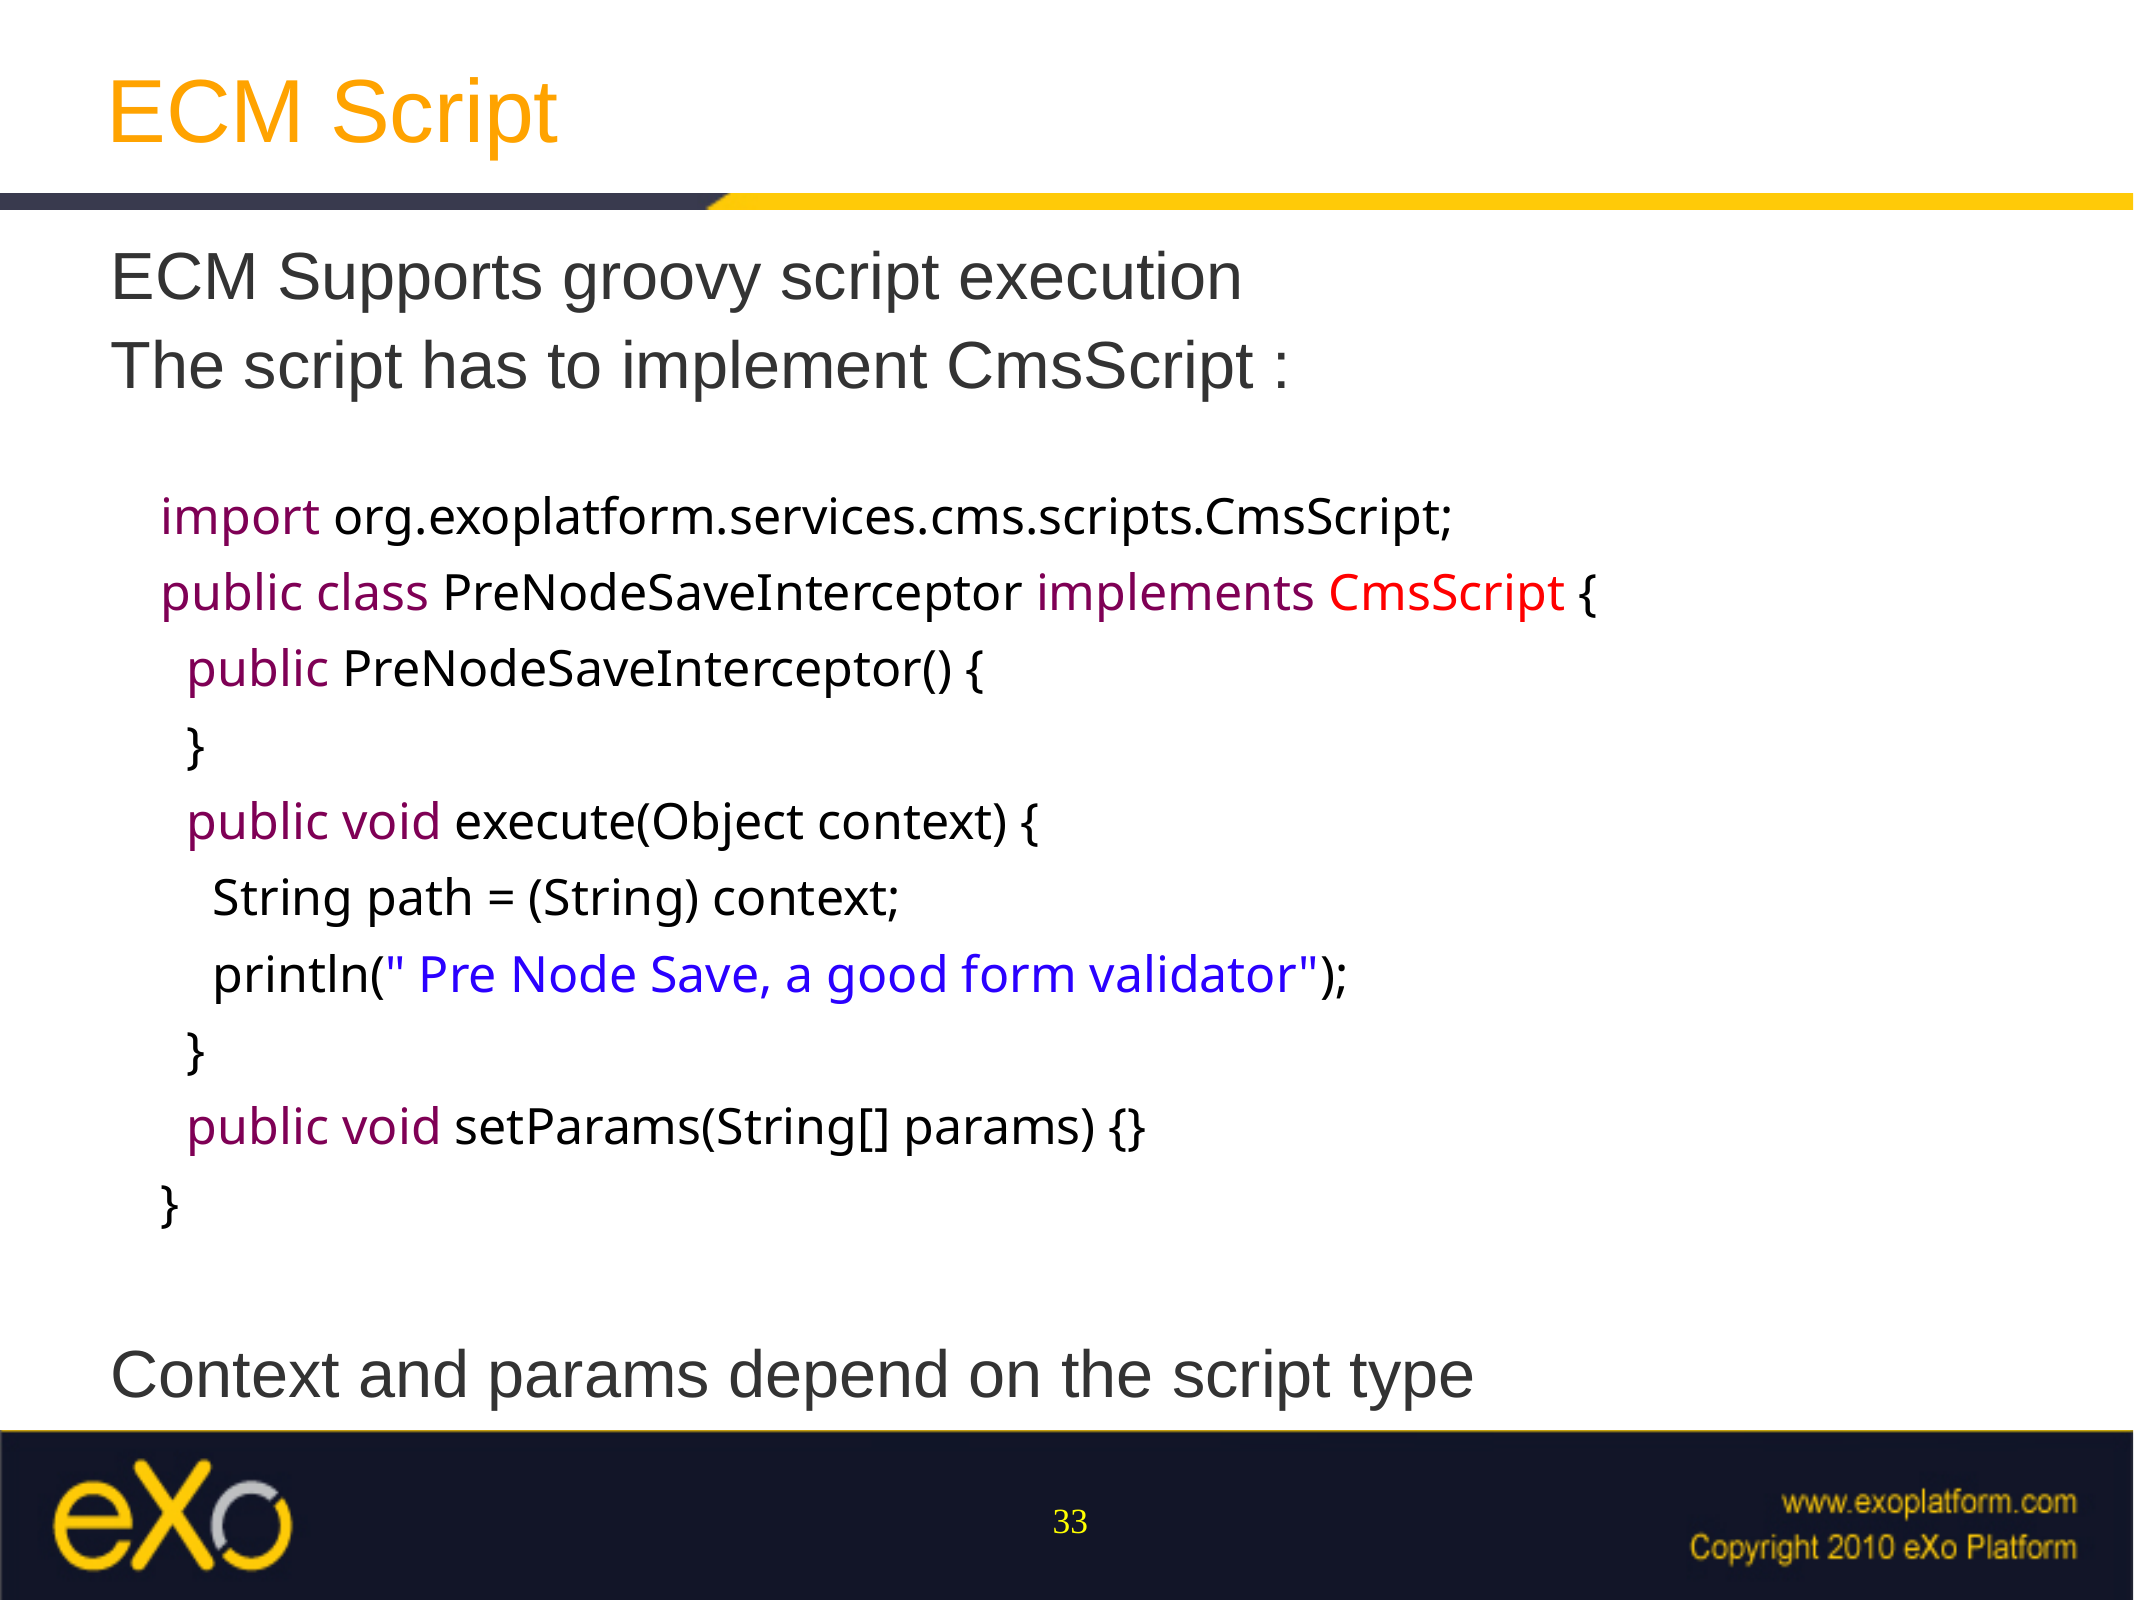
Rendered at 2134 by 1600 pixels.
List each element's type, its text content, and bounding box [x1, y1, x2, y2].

title ECM Script [106, 55, 2025, 184]
picture [0, 193, 2134, 210]
picture [0, 1430, 2134, 1600]
list ECM Supports groovy script execution The script has to implement CmsScript : import org.exoplatform.services.cms.scripts.CmsScript; public class PreNodeSaveInterceptor implements CmsScript { public PreNodeSaveInterceptor() { } public void execute(Object context) { String path = (String) context; println(" Pre Node Save, a good form validator"); } public void setParams(String[] params) {} } Context and params depend on the script type [109, 256, 2029, 1409]
